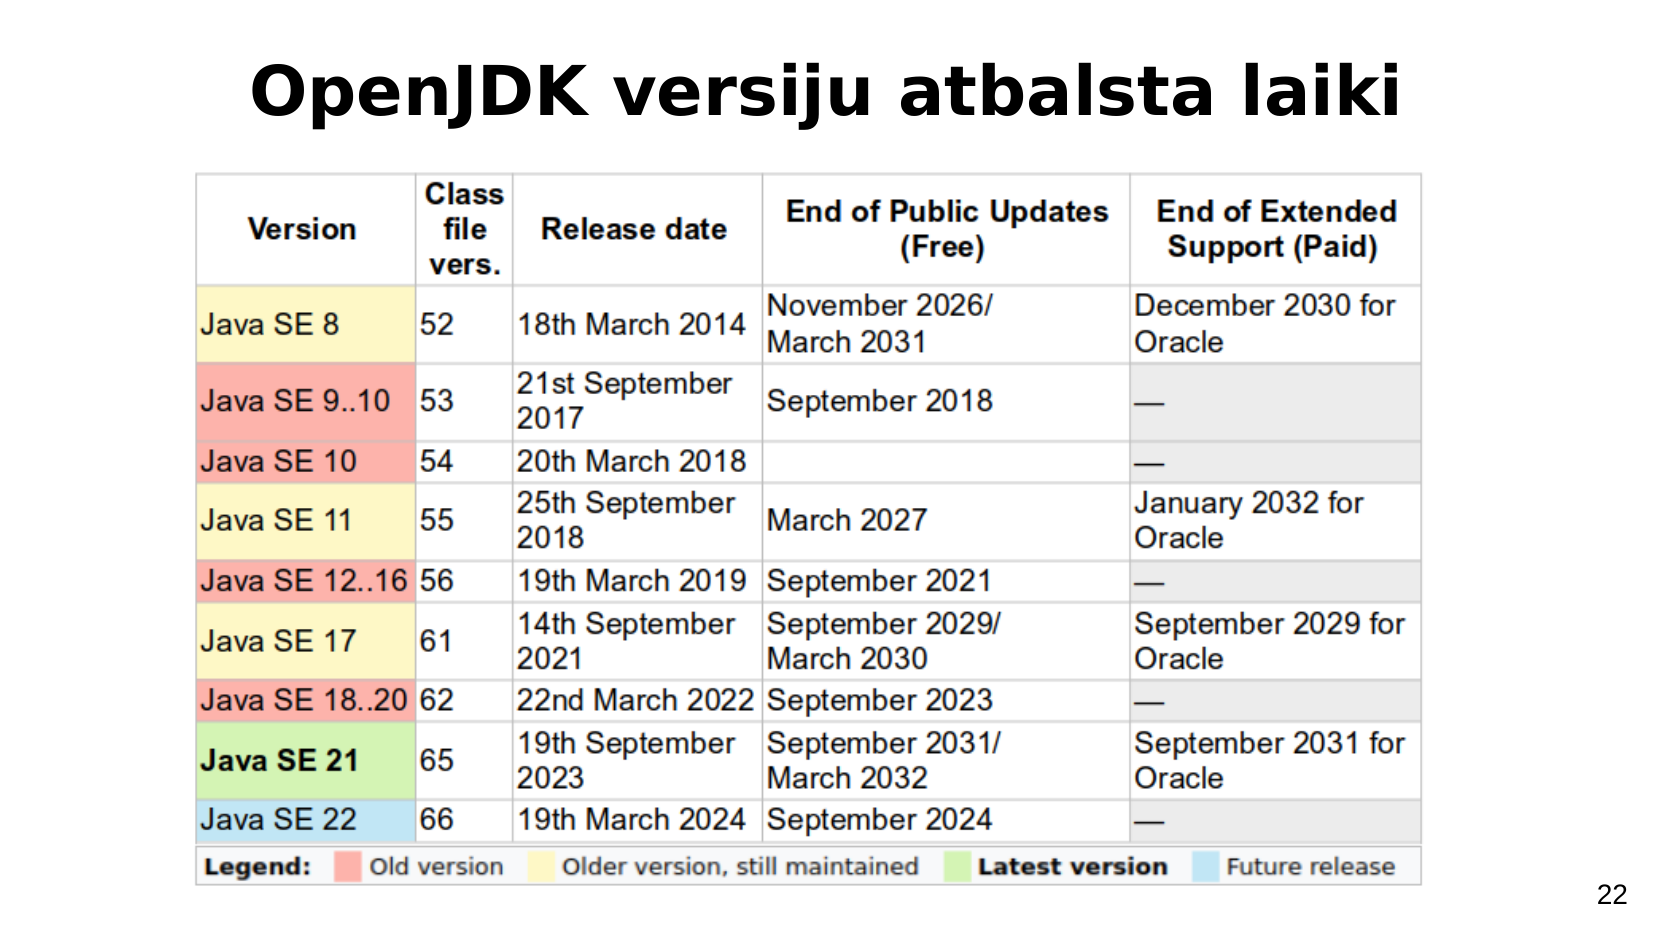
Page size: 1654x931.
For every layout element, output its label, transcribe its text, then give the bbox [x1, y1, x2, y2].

picture [194, 168, 1427, 889]
title OpenJDK versiju atbalsta laiki [82, 37, 1571, 147]
